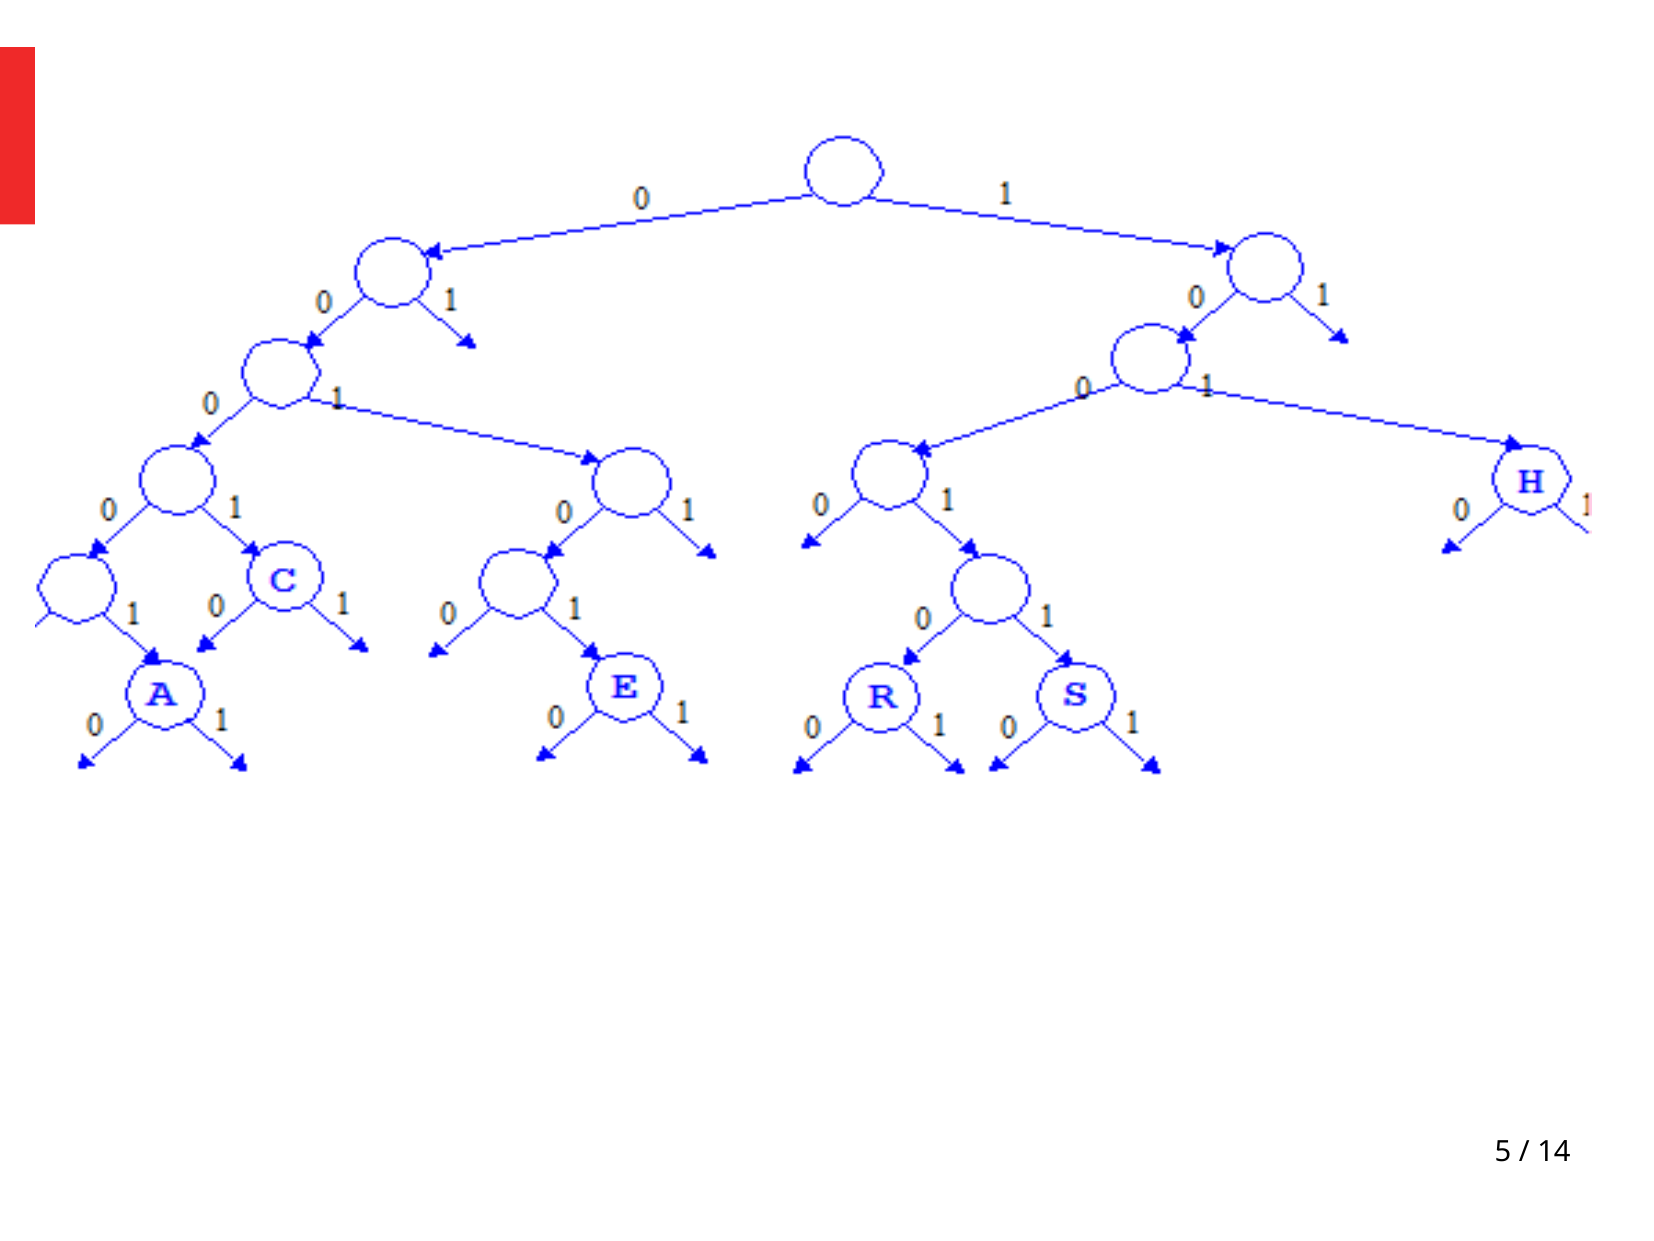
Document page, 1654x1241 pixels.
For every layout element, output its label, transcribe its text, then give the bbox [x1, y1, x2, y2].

picture [35, 33, 1592, 934]
list Fixed length path for each number. [212, 850, 1630, 1241]
